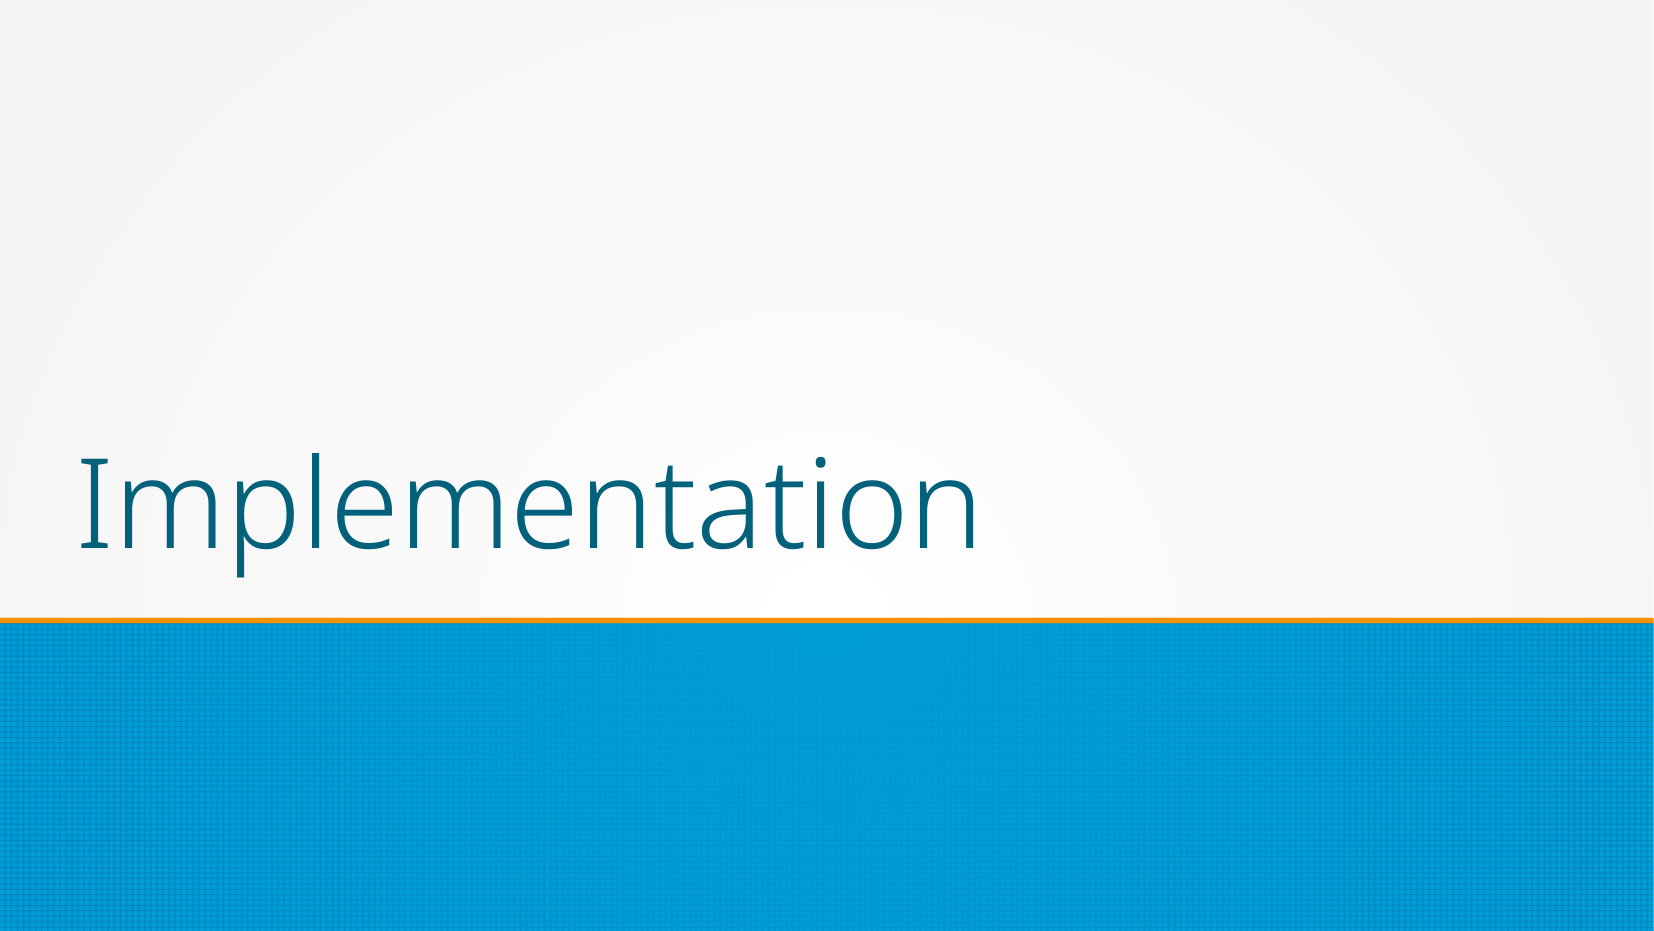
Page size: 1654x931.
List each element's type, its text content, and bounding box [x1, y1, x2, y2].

picture [0, 0, 1654, 623]
title Implementation [75, 37, 1564, 586]
